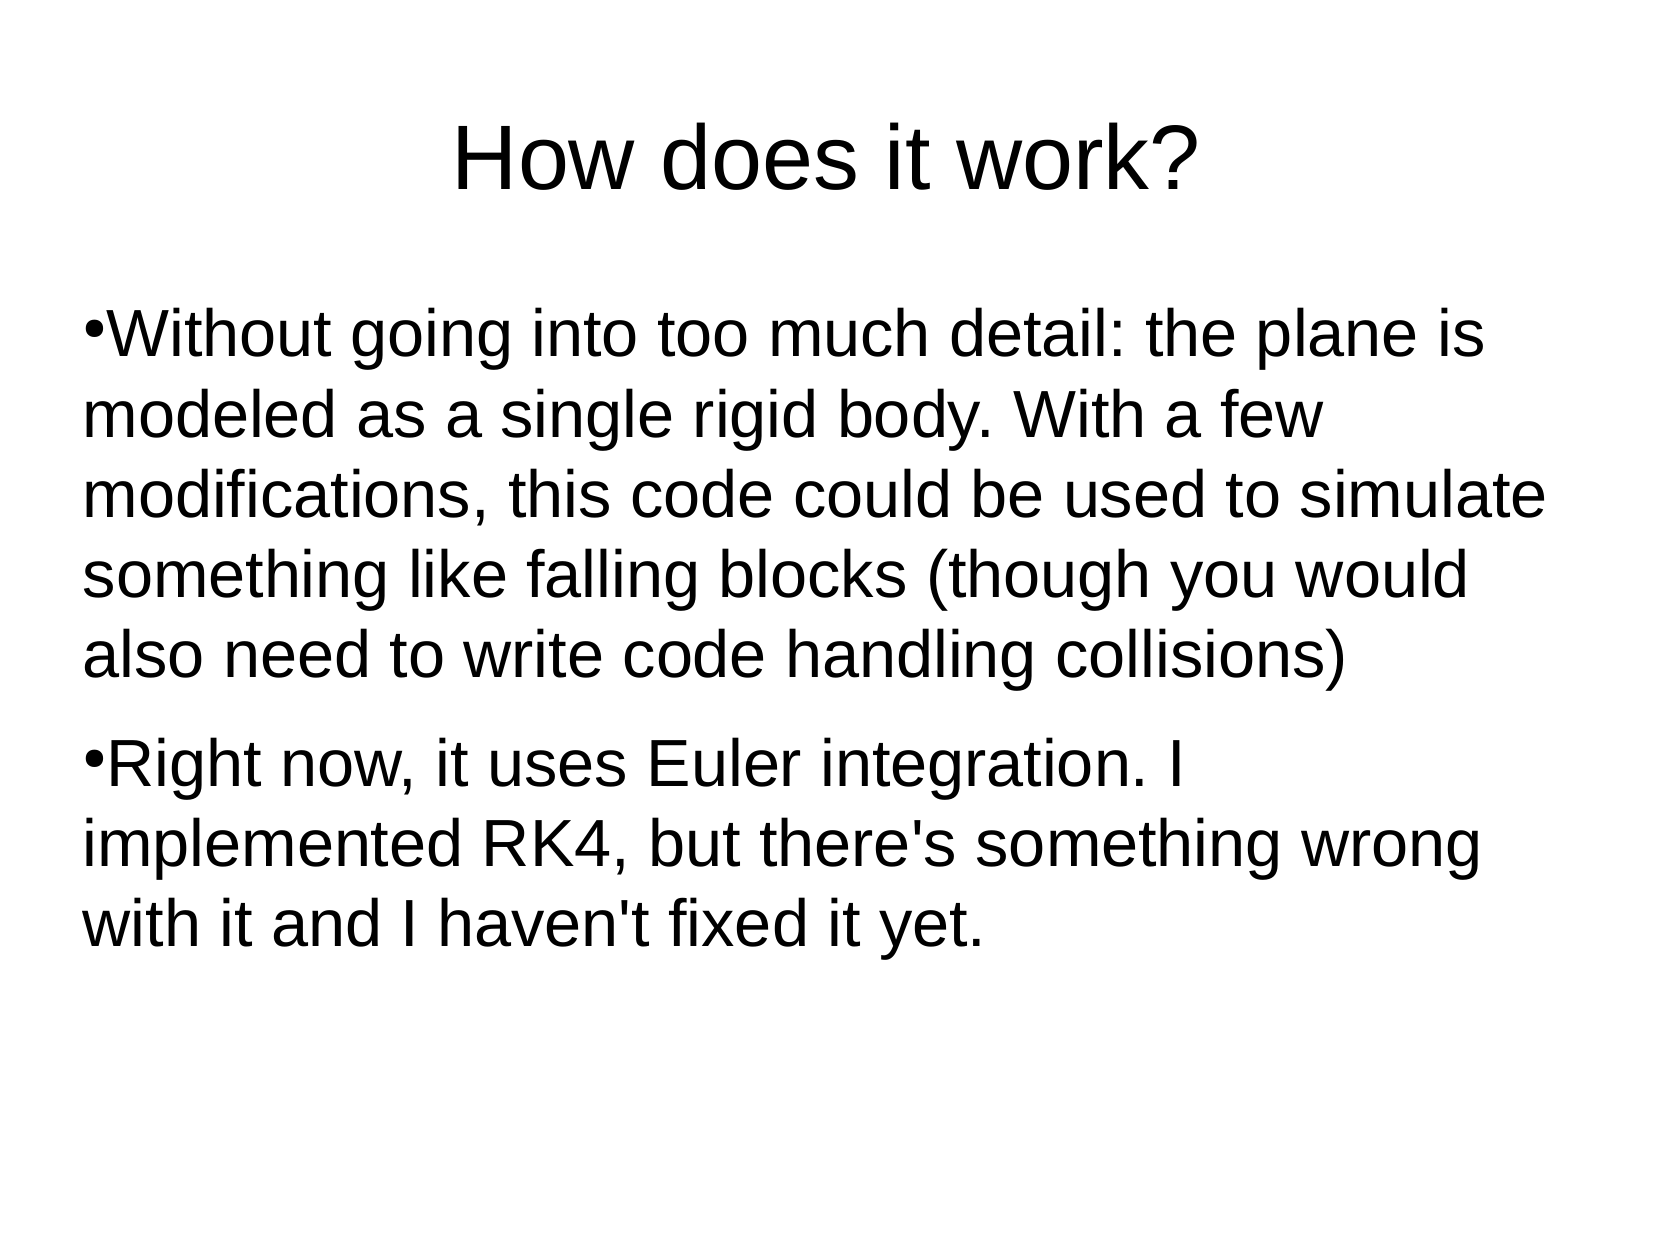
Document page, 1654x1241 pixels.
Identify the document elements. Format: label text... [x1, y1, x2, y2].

title How does it work? [82, 49, 1571, 257]
list Without going into too much detail: the plane is modeled as a single rigid body. With a few modifications, this code could be used to simulate something like falling blocks (though you would also need to write code handling collisions) Right now, it uses Euler integration. I implemented RK4, but there's something wrong with it and I haven't fixed it yet. [82, 290, 1571, 1010]
